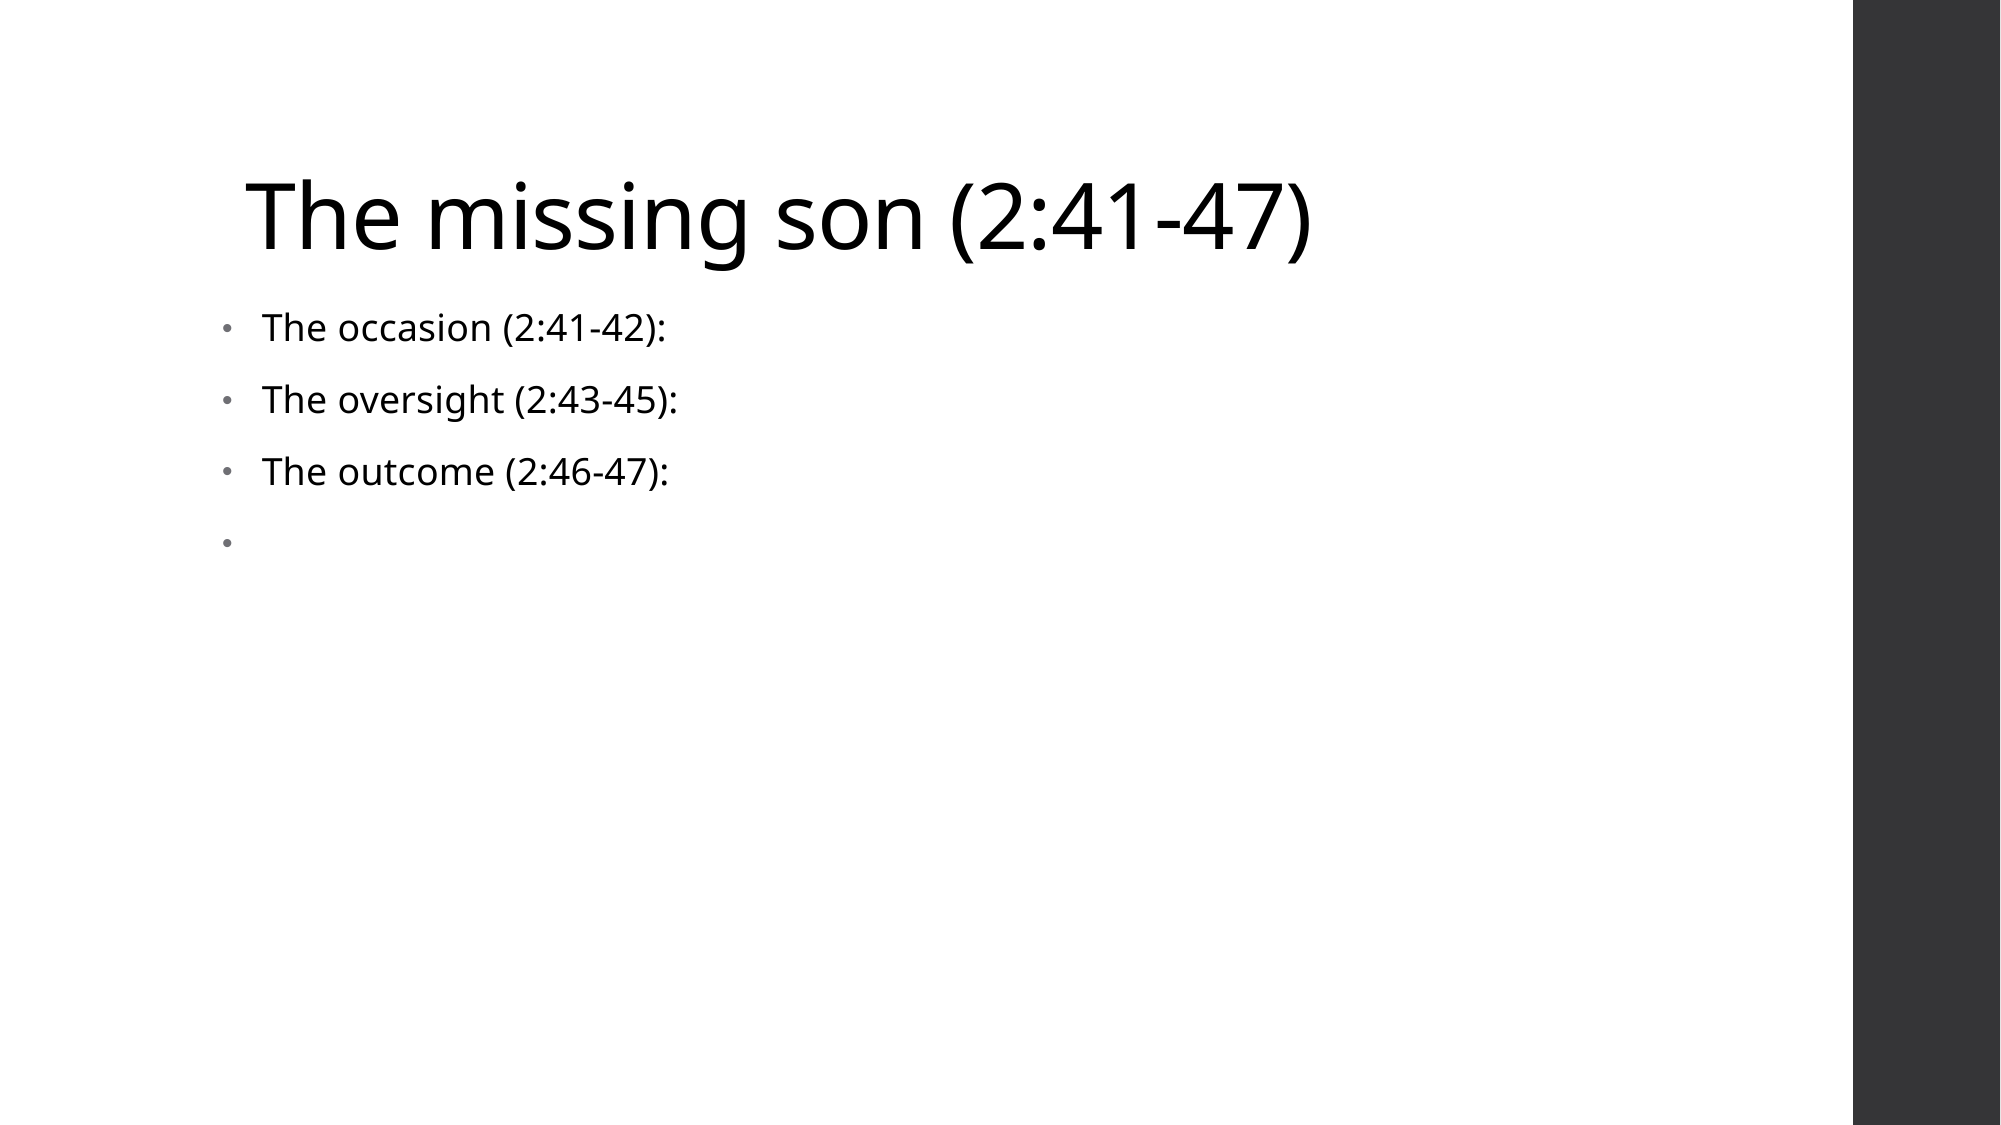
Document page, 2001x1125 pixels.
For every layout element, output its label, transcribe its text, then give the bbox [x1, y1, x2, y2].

title The missing son (2:41-47) [206, 60, 1797, 278]
list The occasion (2:41-42): The oversight (2:43-45): The outcome (2:46-47): [206, 299, 1617, 1014]
